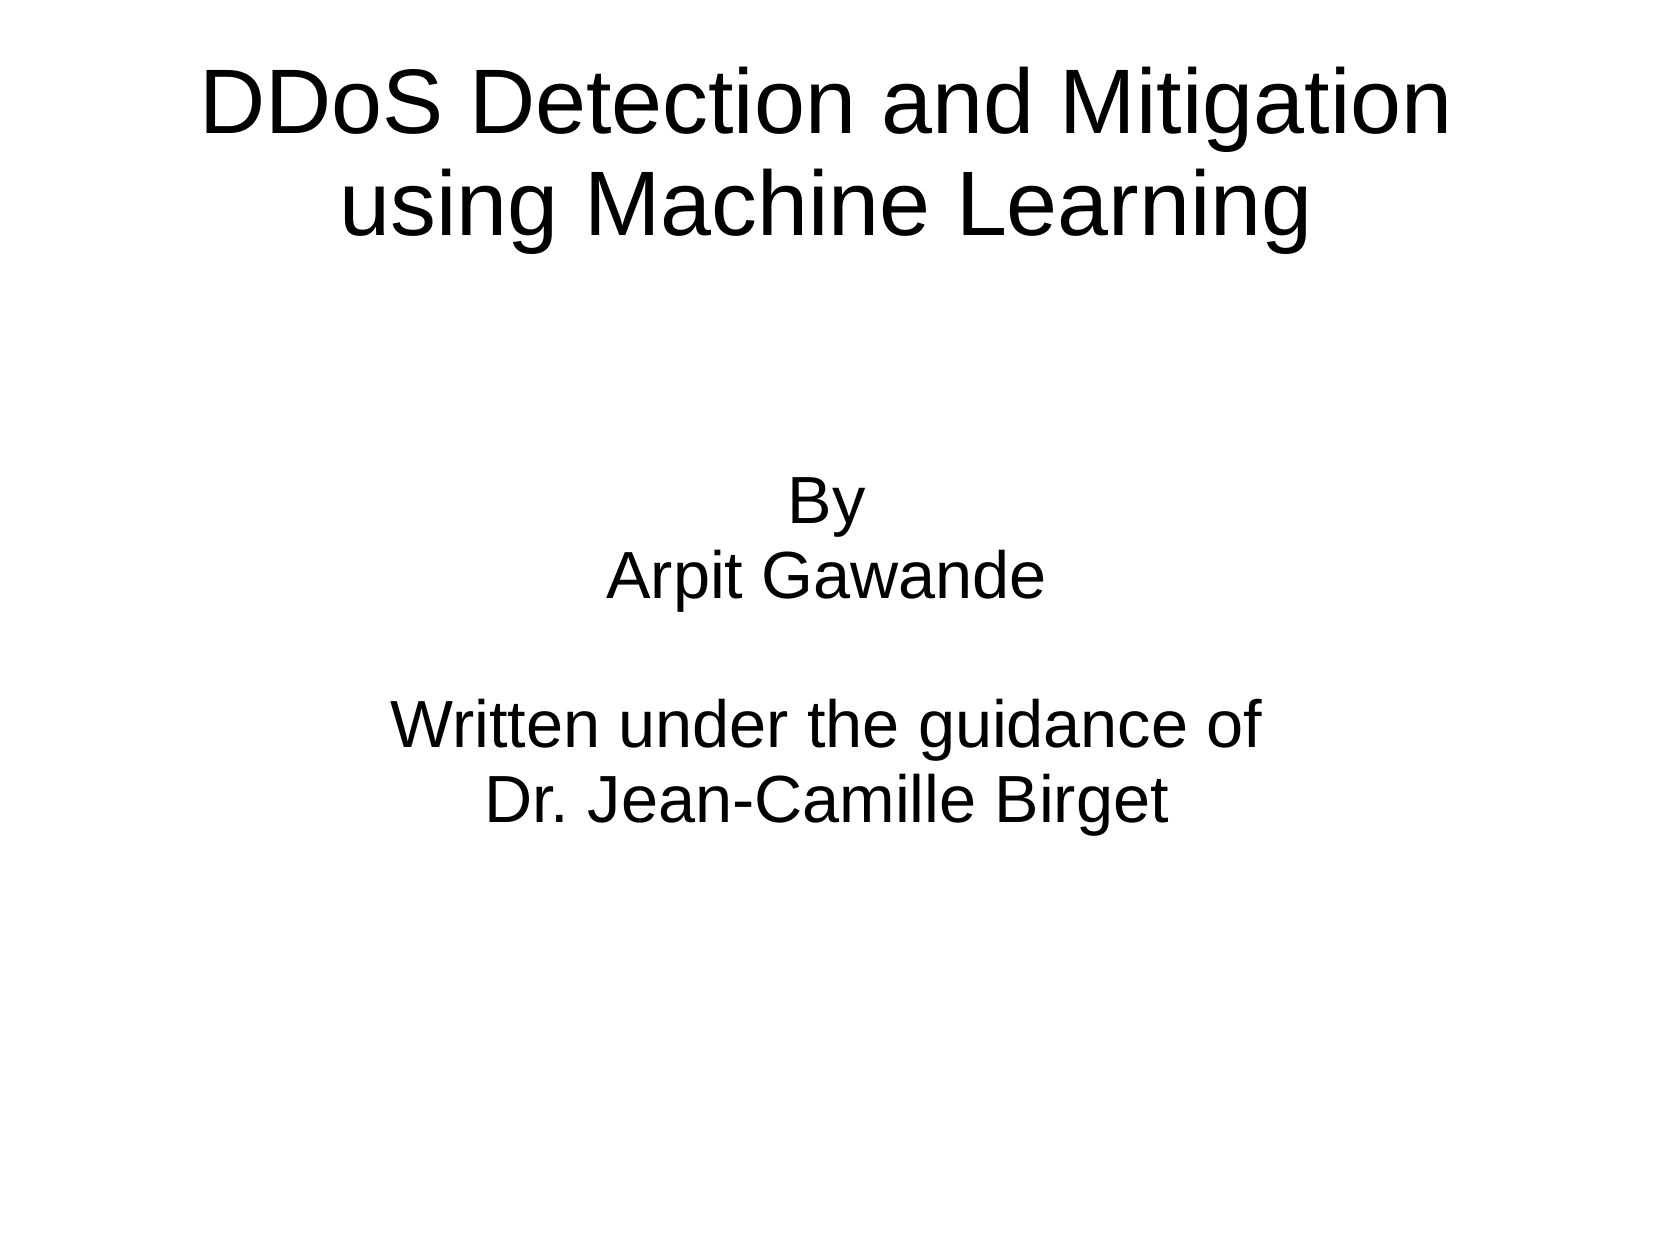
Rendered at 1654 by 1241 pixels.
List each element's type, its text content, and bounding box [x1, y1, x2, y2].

title DDoS Detection and Mitigation using Machine Learning [82, 49, 1571, 257]
subtitle By Arpit Gawande Written under the guidance of Dr. Jean-Camille Birget [82, 290, 1571, 1010]
